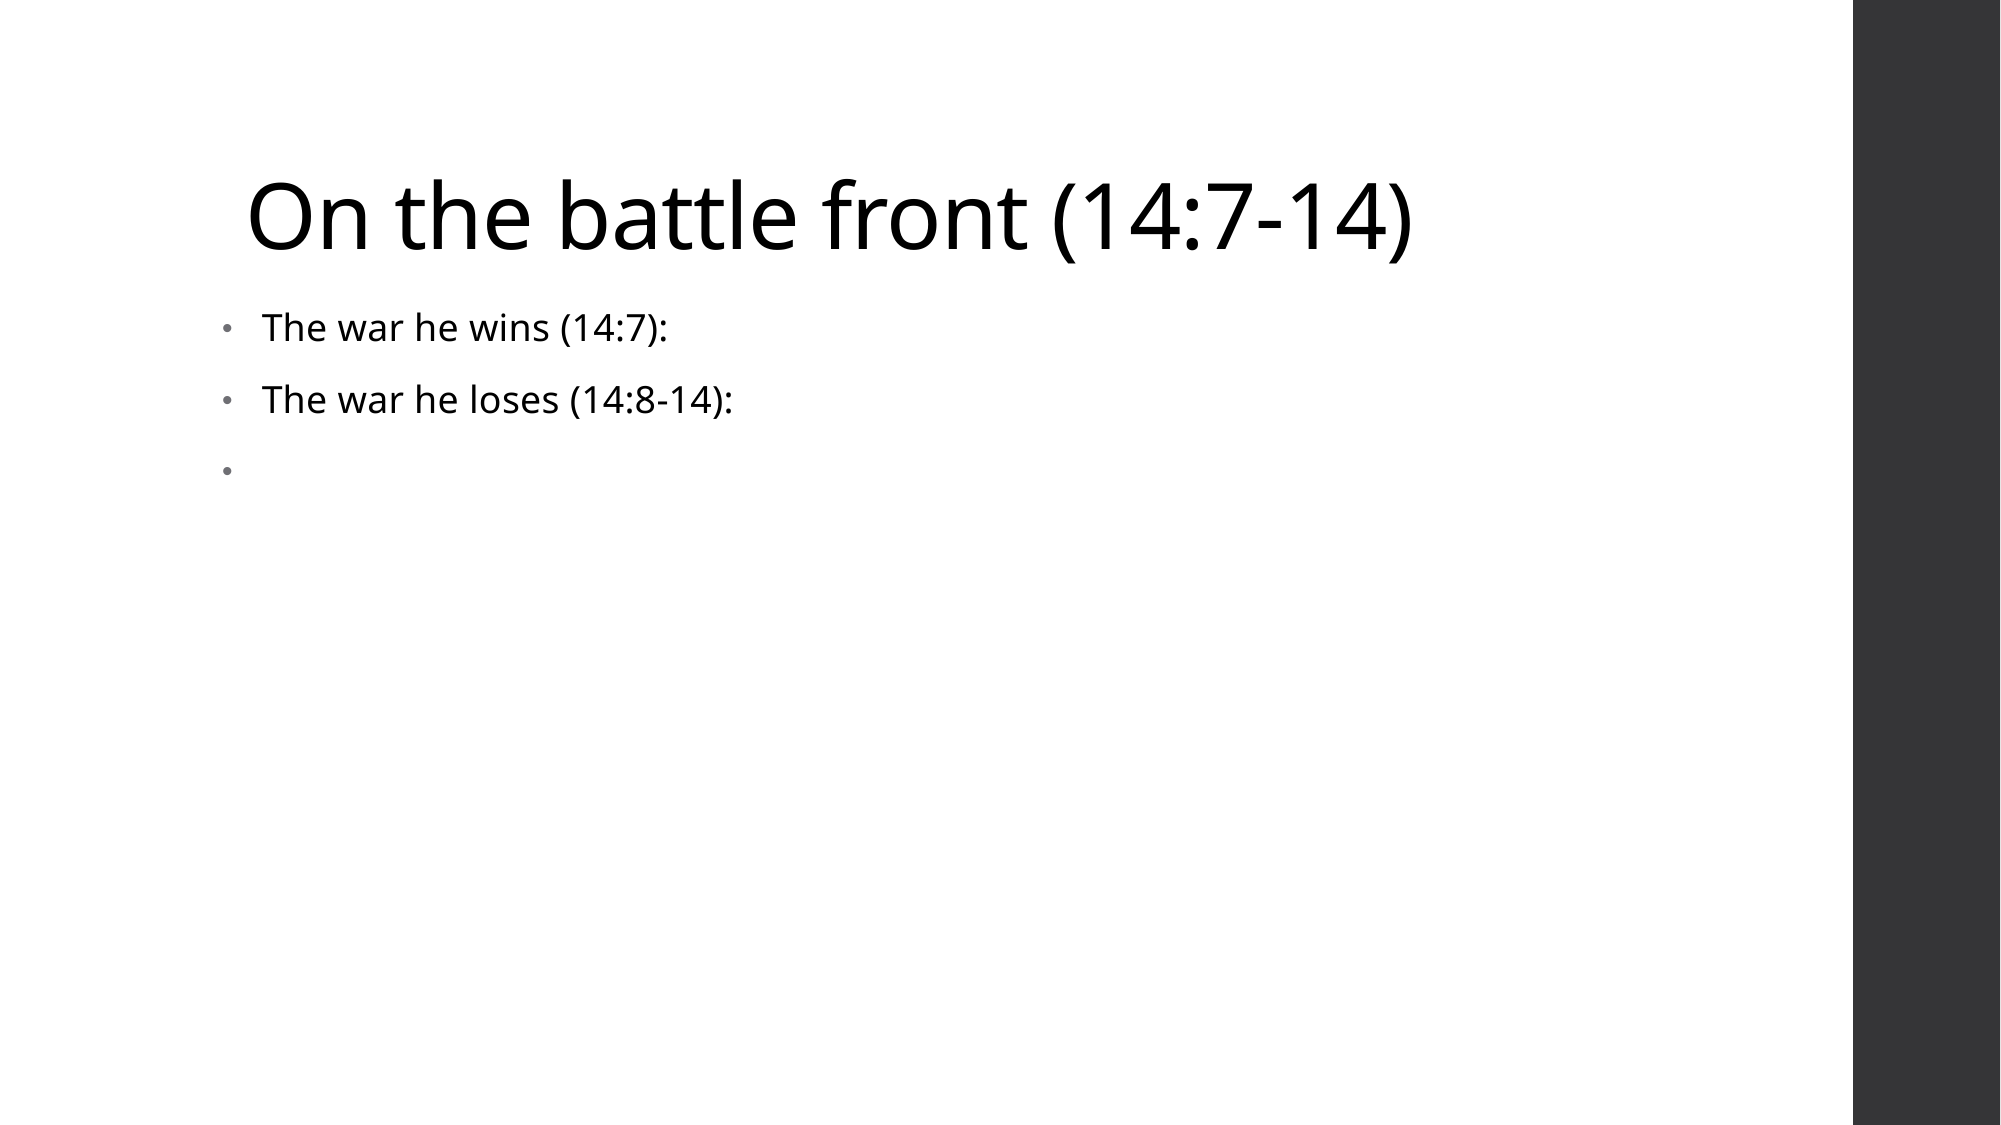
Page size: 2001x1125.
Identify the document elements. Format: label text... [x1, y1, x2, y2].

list The war he wins (14:7): The war he loses (14:8-14): [206, 299, 1617, 1014]
title On the battle front (14:7-14) [206, 60, 1797, 278]
